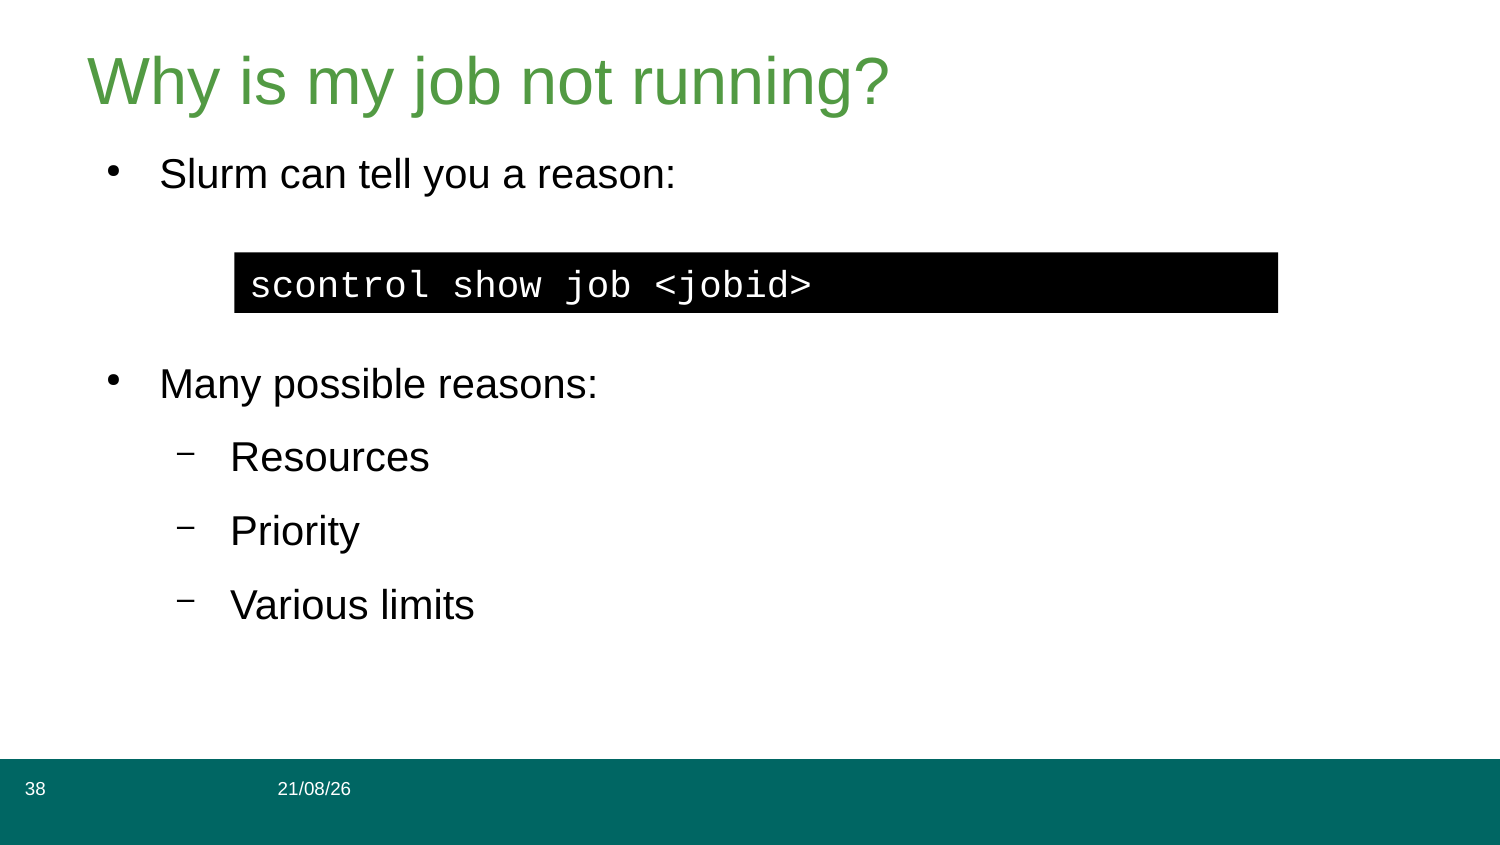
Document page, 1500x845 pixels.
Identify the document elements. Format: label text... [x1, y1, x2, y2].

text_box <number> [24, 776, 76, 799]
list Slurm can tell you a reason: Many possible reasons: Resources Priority Various limits [88, 147, 1427, 823]
title Why is my job not running? [87, 37, 1426, 132]
text_box scontrol show job <jobid> [234, 252, 1279, 313]
